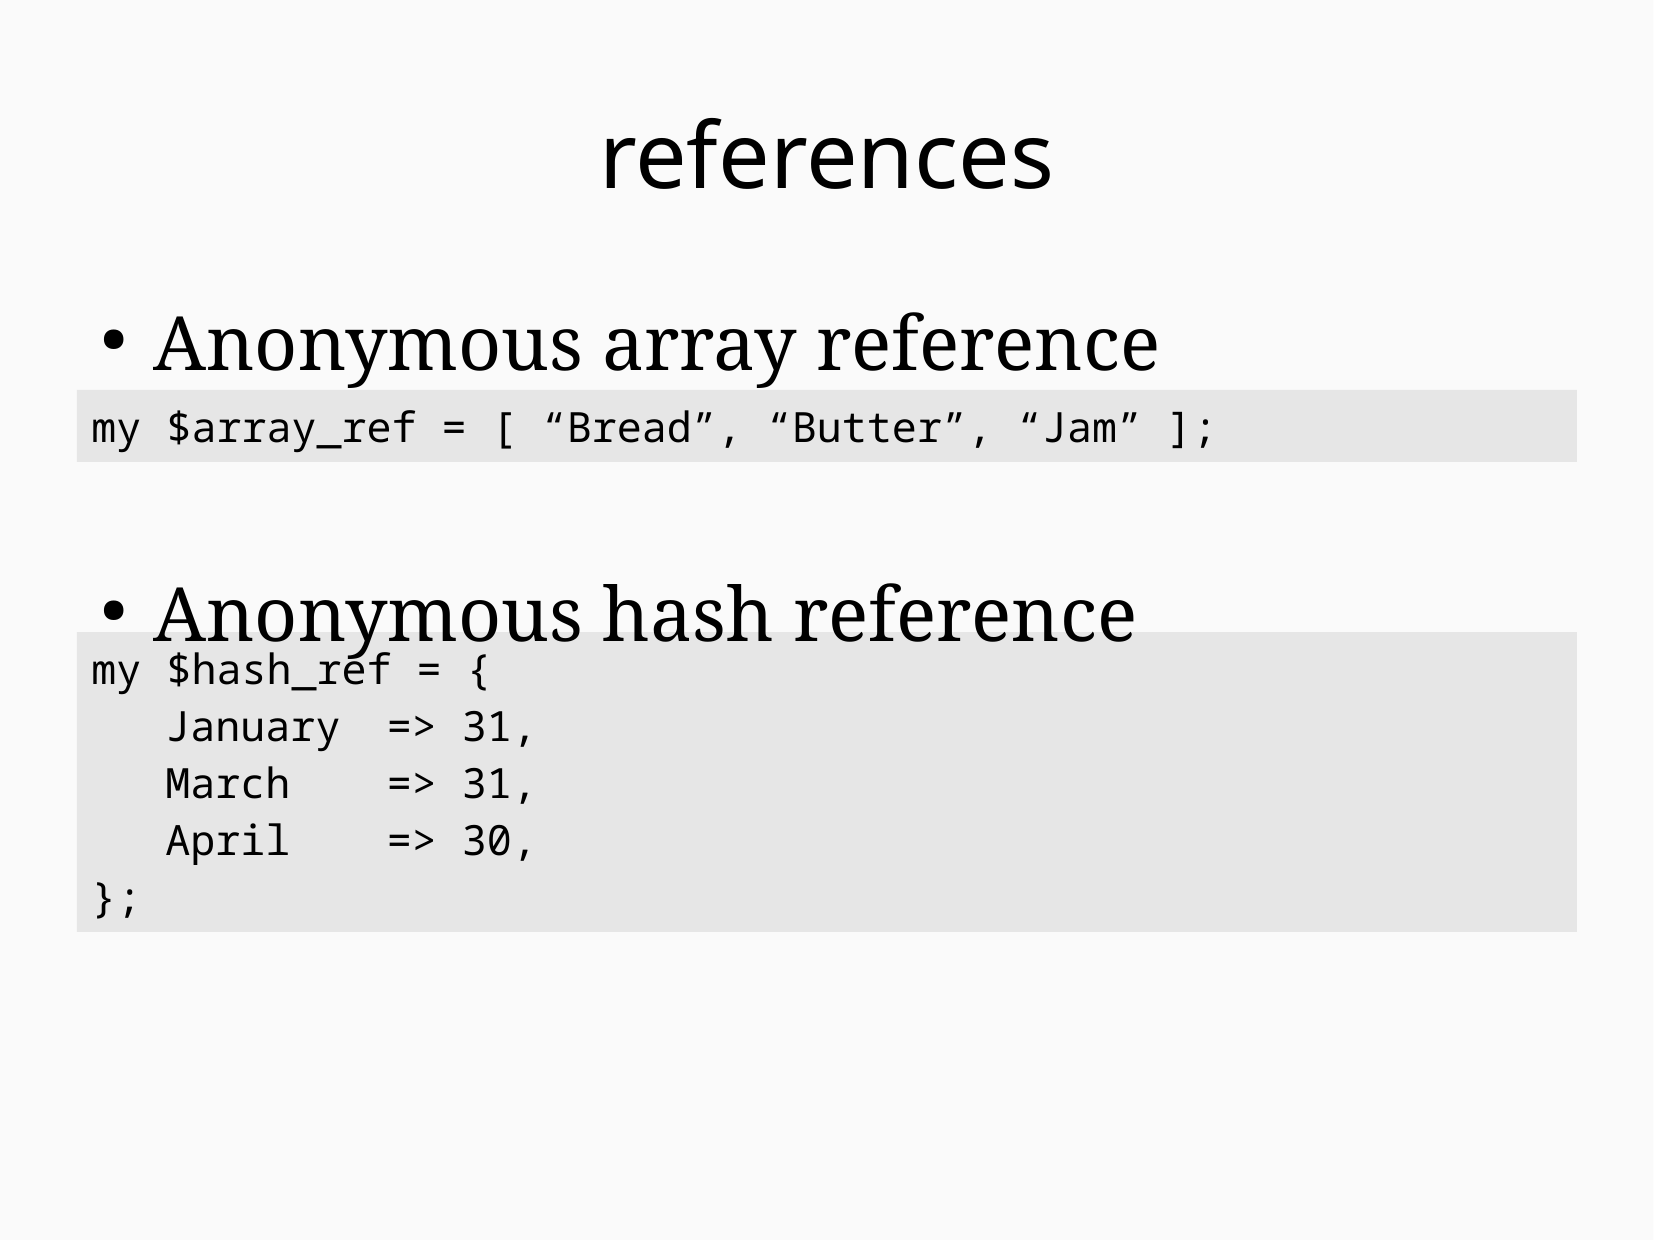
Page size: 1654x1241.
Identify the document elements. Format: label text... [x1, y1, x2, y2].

text_box my $hash_ref = { January => 31, March => 31, April => 30, }; [1571, 632, 1577, 890]
title references [82, 49, 1571, 257]
list Anonymous array reference Anonymous hash reference [82, 290, 1571, 1010]
text_box my $hash_ref = { January => 31, March => 31, April => 30, }; [76, 632, 82, 890]
